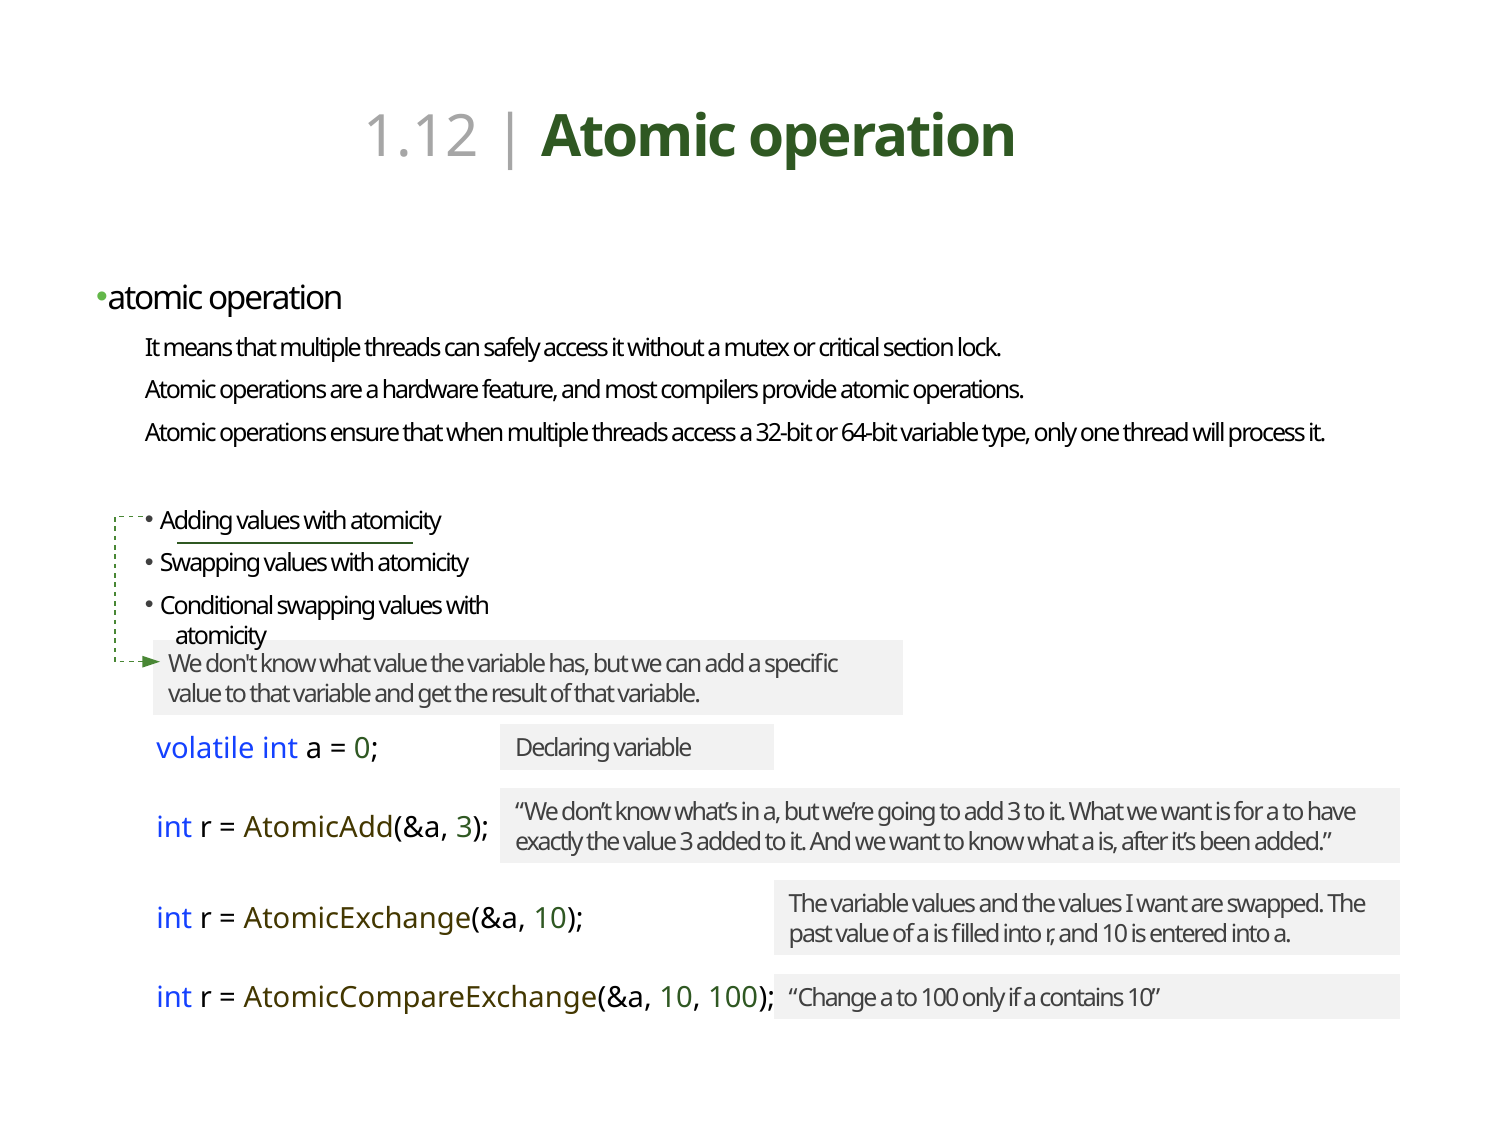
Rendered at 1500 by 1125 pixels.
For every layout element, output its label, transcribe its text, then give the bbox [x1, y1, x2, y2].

text_box volatile int a = 0; [141, 722, 394, 772]
text_box int r = AtomicCompareExchange(&a, 10, 100); [141, 971, 790, 1021]
text_box “Change a to 100 only if a contains 10” [774, 974, 1400, 1019]
text_box It means that multiple threads can safely access it without a mutex or critical section lock. Atomic operations are a hardware feature, and most compilers provide atomic operations. Atomic operations ensure that when multiple threads access a 32-bit or 64-bit variable type, only one thread will process it. [129, 323, 1400, 456]
text_box “We don’t know what’s in a, but we’re going to add 3 to it. What we want is for a to have exactly the value 3 added to it. And we want to know what a is, after it’s been added.” [500, 788, 1400, 863]
text_box We don't know what value the variable has, but we can add a specific value to that variable and get the result of that variable. [153, 640, 903, 715]
text_box 1.12 | Atomic operation [165, 89, 1216, 176]
text_box int r = AtomicAdd(&a, 3); [141, 801, 500, 851]
text_box The variable values ​​and the values ​​I want are swapped. The past value of a is filled into r, and 10 is entered into a. [774, 880, 1400, 955]
text_box atomic operation [81, 268, 1422, 324]
text_box Declaring variable [500, 724, 774, 770]
text_box Adding values ​​with atomicity Swapping values ​​with atomicity Conditional swapping values ​​with atomicity [129, 496, 599, 629]
text_box int r = AtomicExchange(&a, 10); [141, 892, 599, 942]
